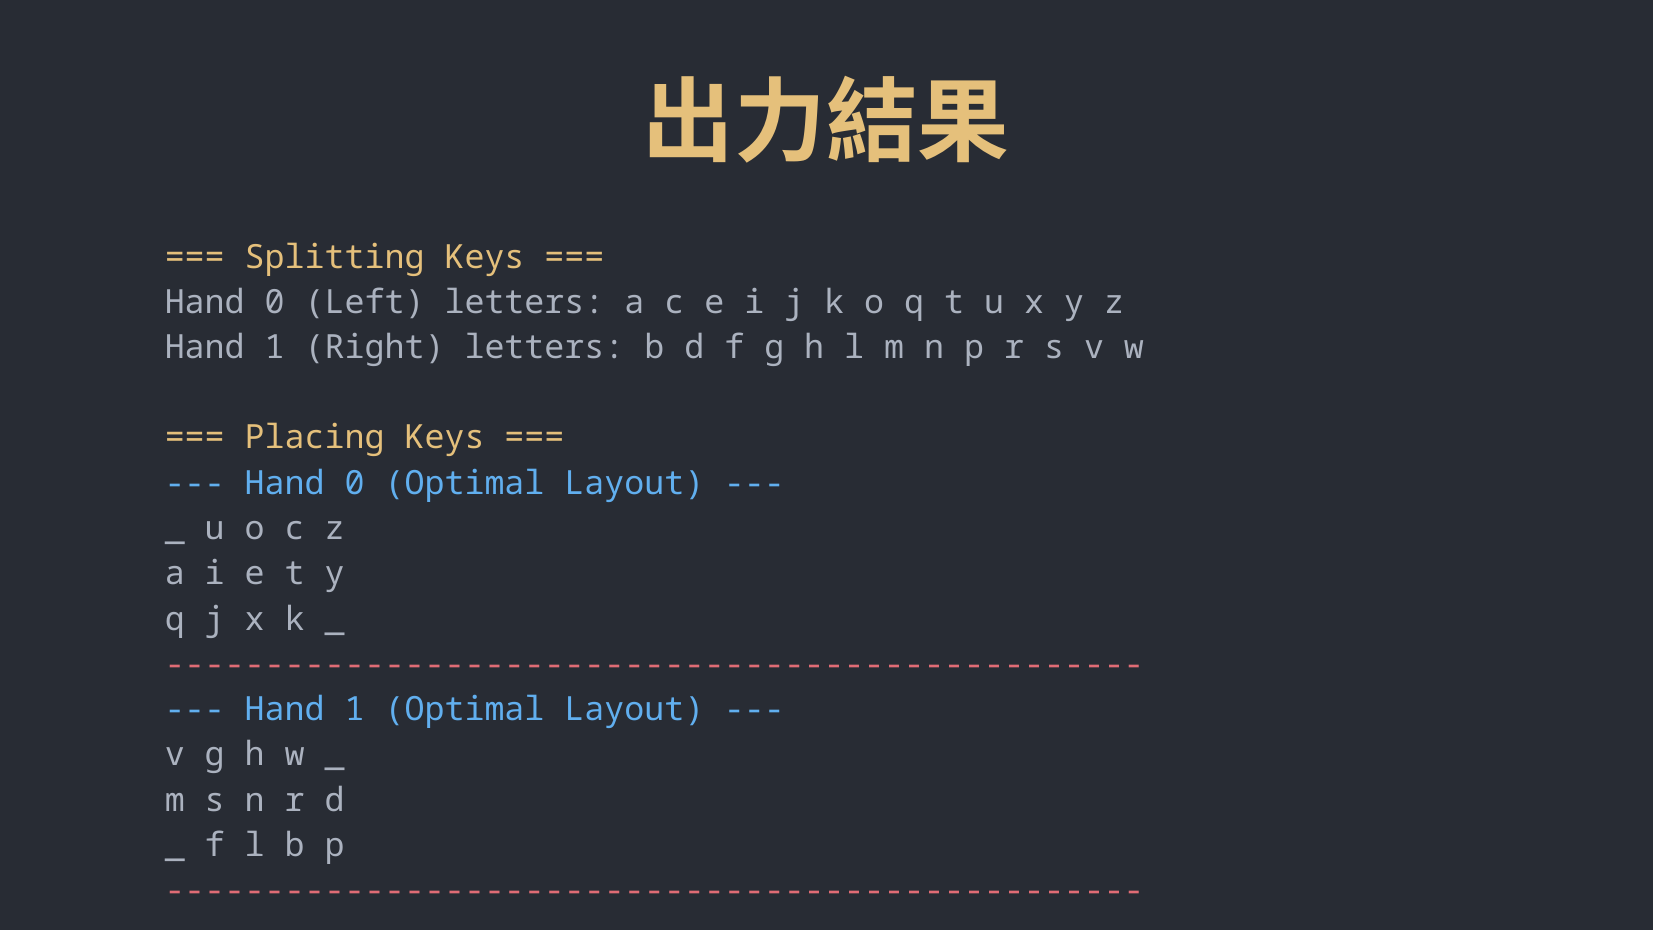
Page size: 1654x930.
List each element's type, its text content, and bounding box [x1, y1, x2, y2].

text_box === Splitting Keys === Hand 0 (Left) letters: a c e i j k o q t u x y z Hand 1 (Right) letters: b d f g h l m n p r s v w === Placing Keys === --- Hand 0 (Optimal Layout) --- _ u o c z a i e t y q j x k _ ------------------------------------------------- --- Hand 1 (Optimal Layout) --- v g h w _ m s n r d _ f l b p ------------------------------------------------- [150, 225, 1501, 901]
title 出力結果 [82, 37, 1571, 193]
